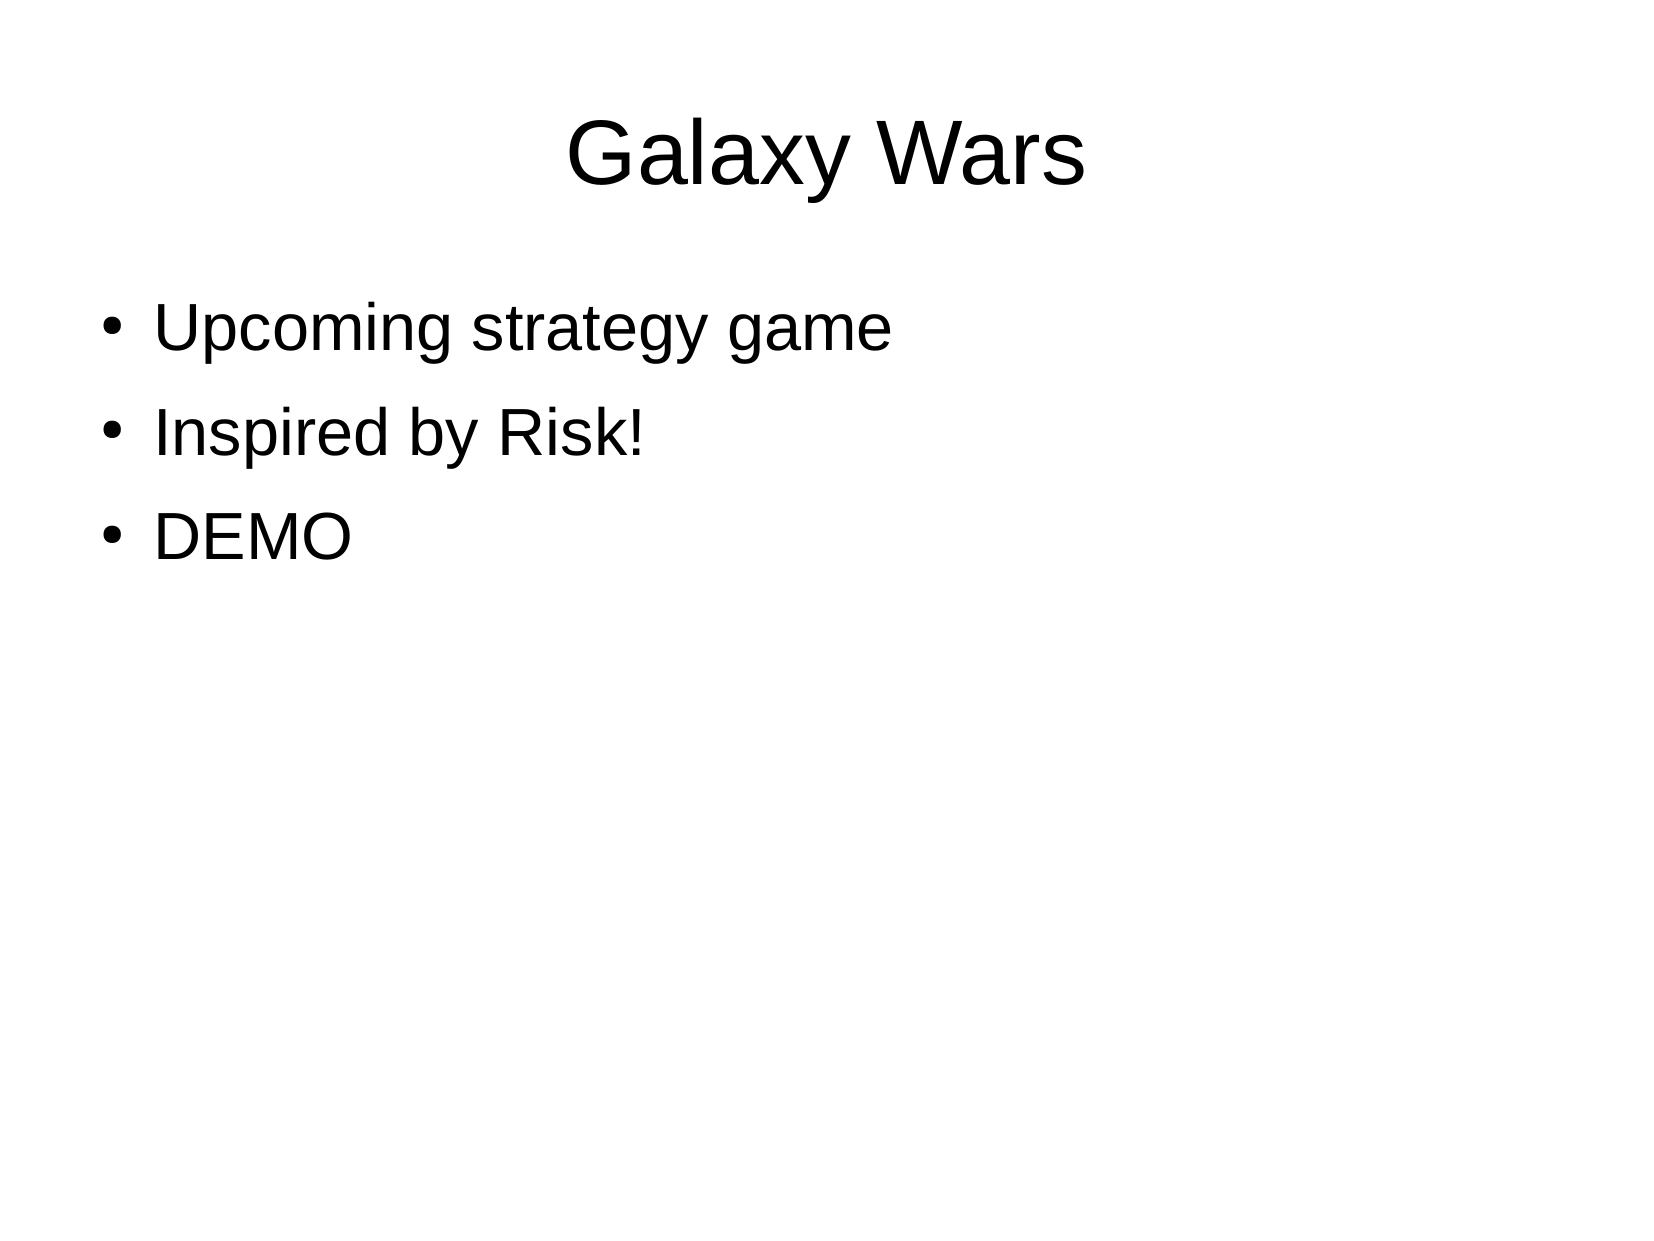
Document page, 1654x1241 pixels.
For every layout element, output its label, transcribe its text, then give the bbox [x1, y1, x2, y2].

list Upcoming strategy game Inspired by Risk! DEMO [82, 290, 1571, 1109]
title Galaxy Wars [82, 49, 1571, 257]
